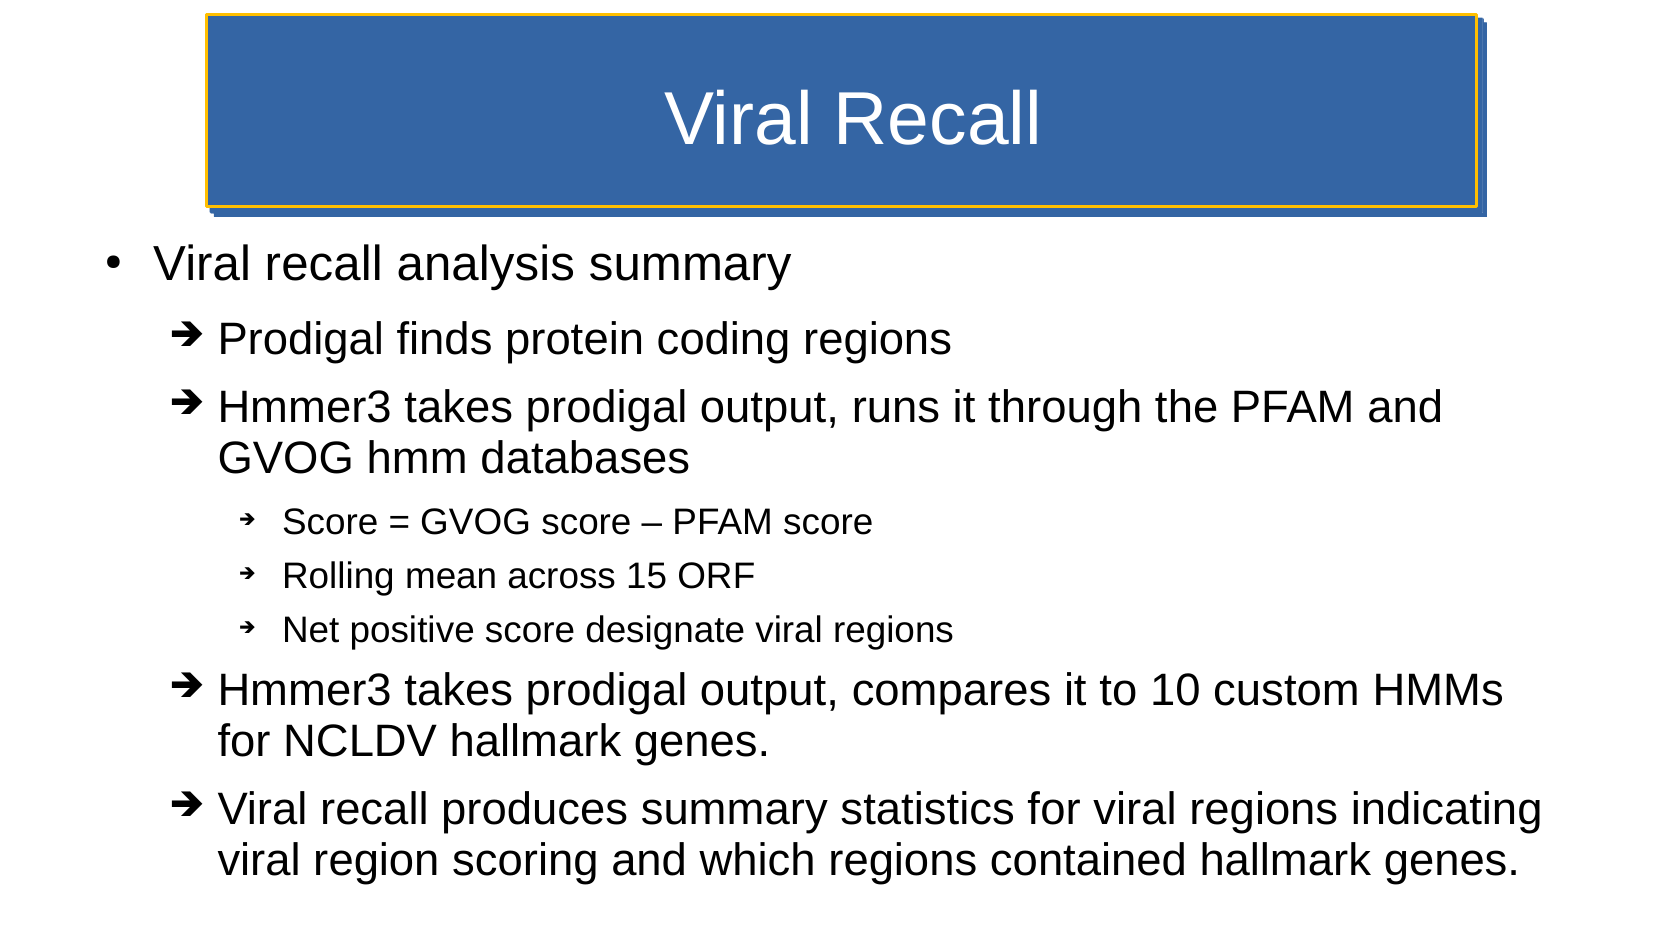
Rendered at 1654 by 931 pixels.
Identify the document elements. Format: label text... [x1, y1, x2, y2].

title Viral Recall [277, 44, 1430, 192]
list Viral recall analysis summary Prodigal finds protein coding regions Hmmer3 takes prodigal output, runs it through the PFAM and GVOG hmm databases Score = GVOG score – PFAM score Rolling mean across 15 ORF Net positive score designate viral regions Hmmer3 takes prodigal output, compares it to 10 custom HMMs for NCLDV hallmark genes. Viral recall produces summary statistics for viral regions indicating viral region scoring and which regions contained hallmark genes. [88, 236, 1565, 886]
